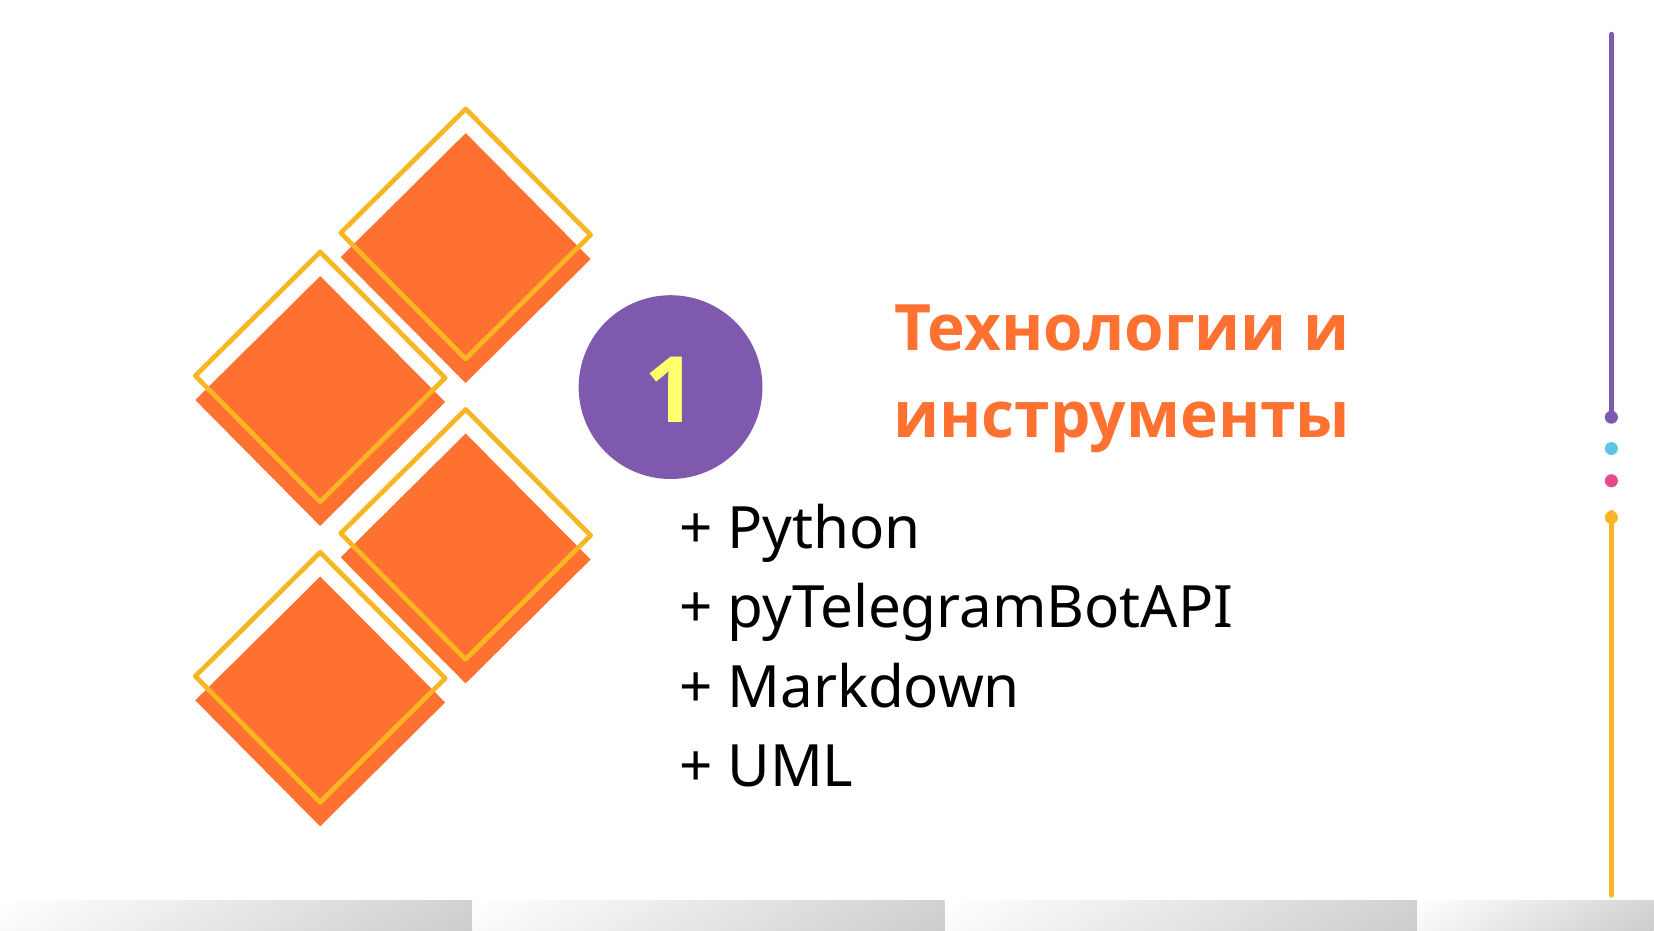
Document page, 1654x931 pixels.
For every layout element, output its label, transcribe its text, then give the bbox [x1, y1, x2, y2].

text_box + Python + pyTelegramBotAPI + Markdown + UML [590, 478, 1565, 886]
text_box 1 [578, 295, 763, 478]
title Технологии и инструменты [767, 280, 1477, 458]
